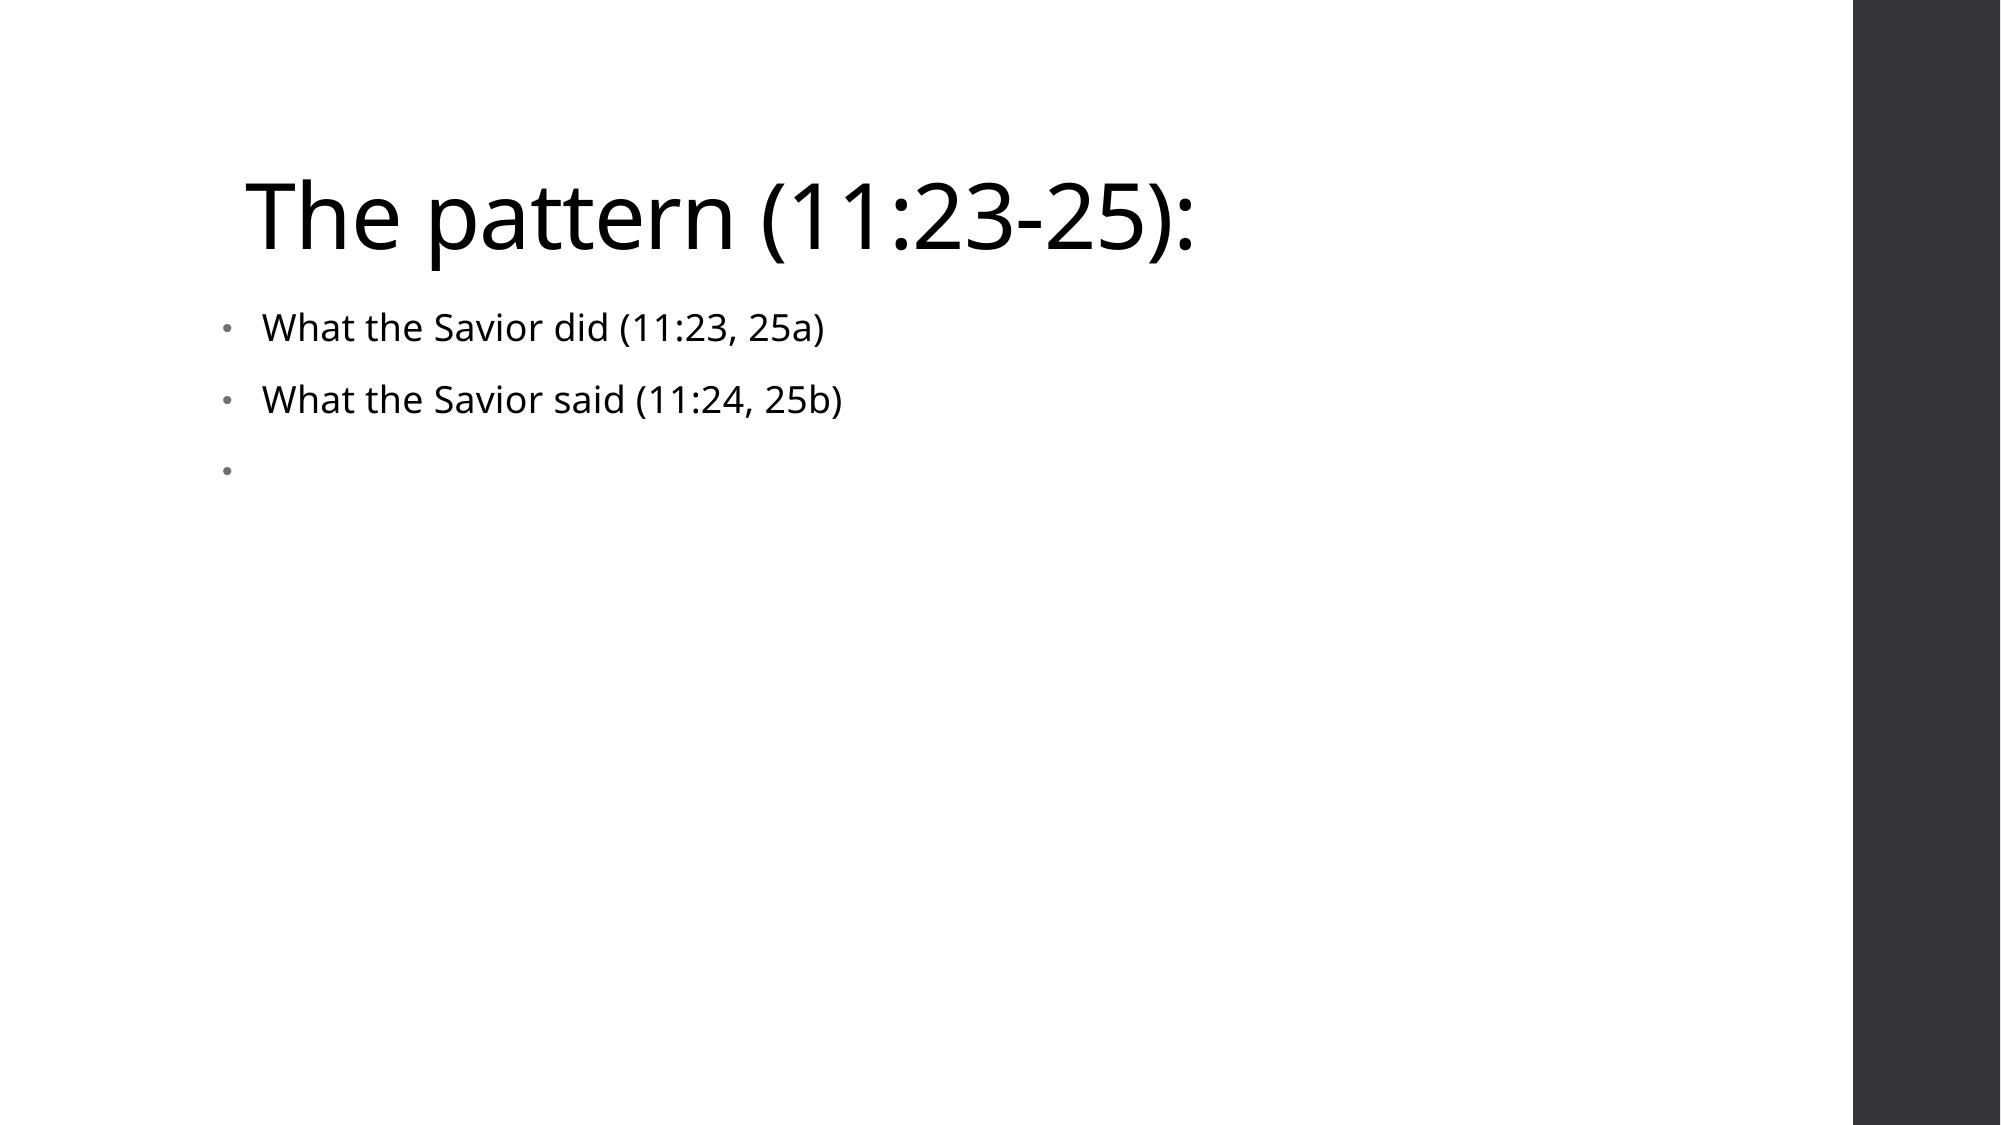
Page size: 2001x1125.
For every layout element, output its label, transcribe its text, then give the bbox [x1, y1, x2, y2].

list What the Savior did (11:23, 25a) What the Savior said (11:24, 25b) [206, 299, 1617, 1014]
title The pattern (11:23-25): [206, 60, 1797, 278]
